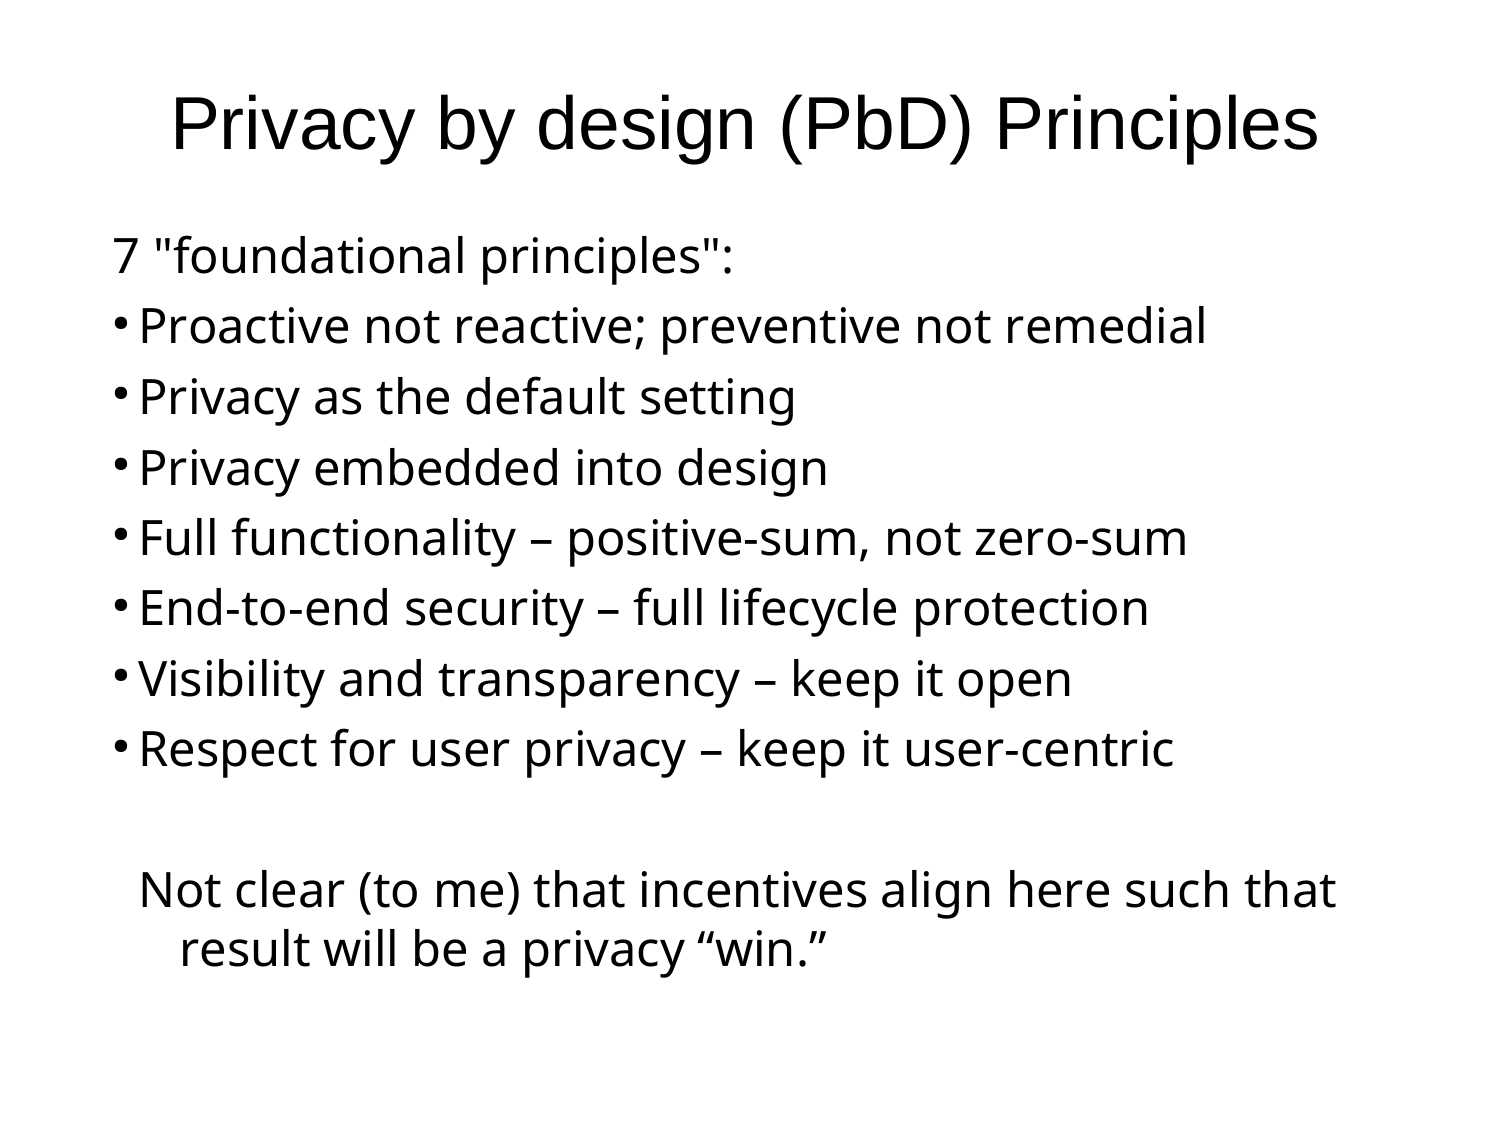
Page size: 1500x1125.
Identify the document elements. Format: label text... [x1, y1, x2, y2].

title Privacy by design (PbD) Principles [112, 29, 1379, 209]
list 7 "foundational principles": Proactive not reactive; preventive not remedial Privacy as the default setting Privacy embedded into design Full functionality – positive-sum, not zero-sum End-to-end security – full lifecycle protection Visibility and transparency – keep it open Respect for user privacy – keep it user-centric Not clear (to me) that incentives align here such that result will be a privacy “win.” [112, 224, 1379, 991]
